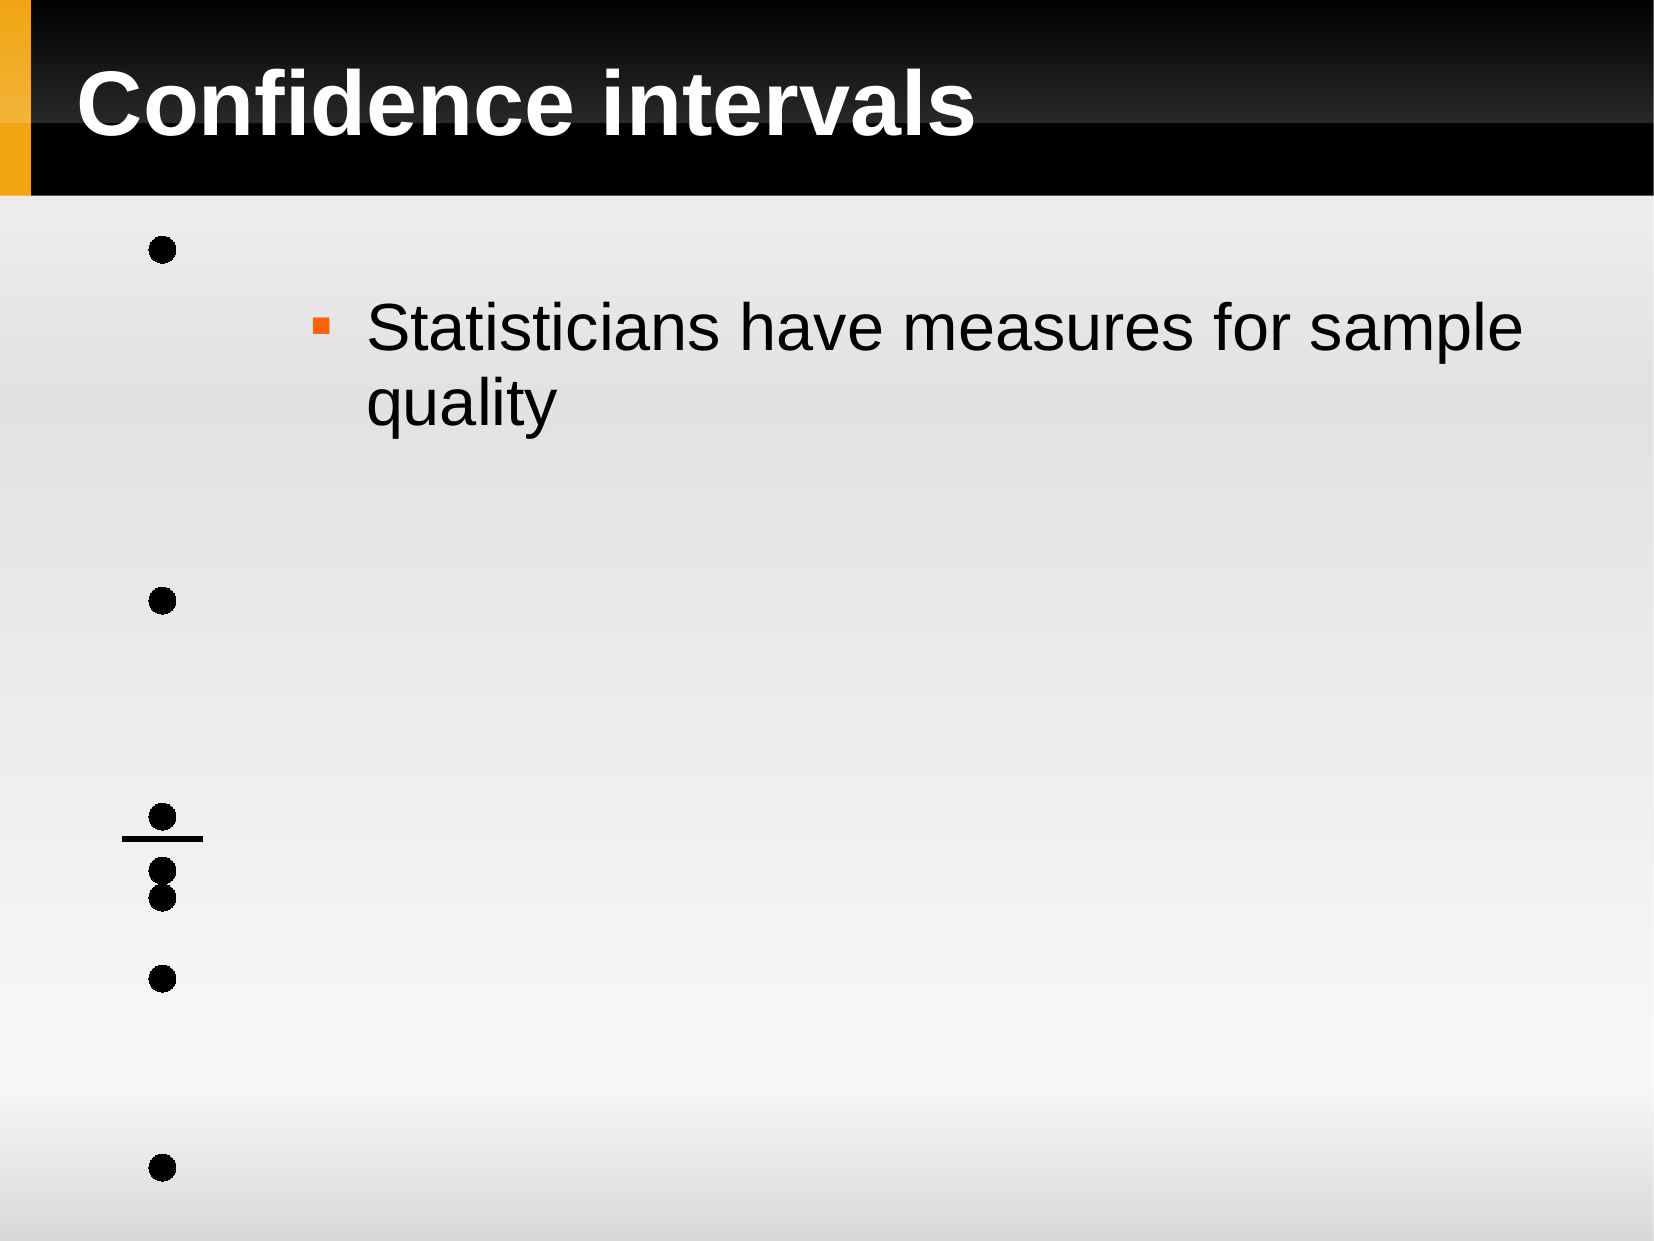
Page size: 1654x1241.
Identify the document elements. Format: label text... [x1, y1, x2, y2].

picture [0, 0, 1654, 1241]
text_box [148, 587, 176, 615]
title Confidence intervals [76, 7, 1565, 200]
text_box [148, 965, 176, 993]
list Statisticians have measures for sample quality [295, 290, 1571, 1094]
text_box [148, 857, 176, 912]
text_box [148, 1154, 176, 1182]
text_box [148, 803, 176, 831]
text_box [148, 236, 176, 264]
